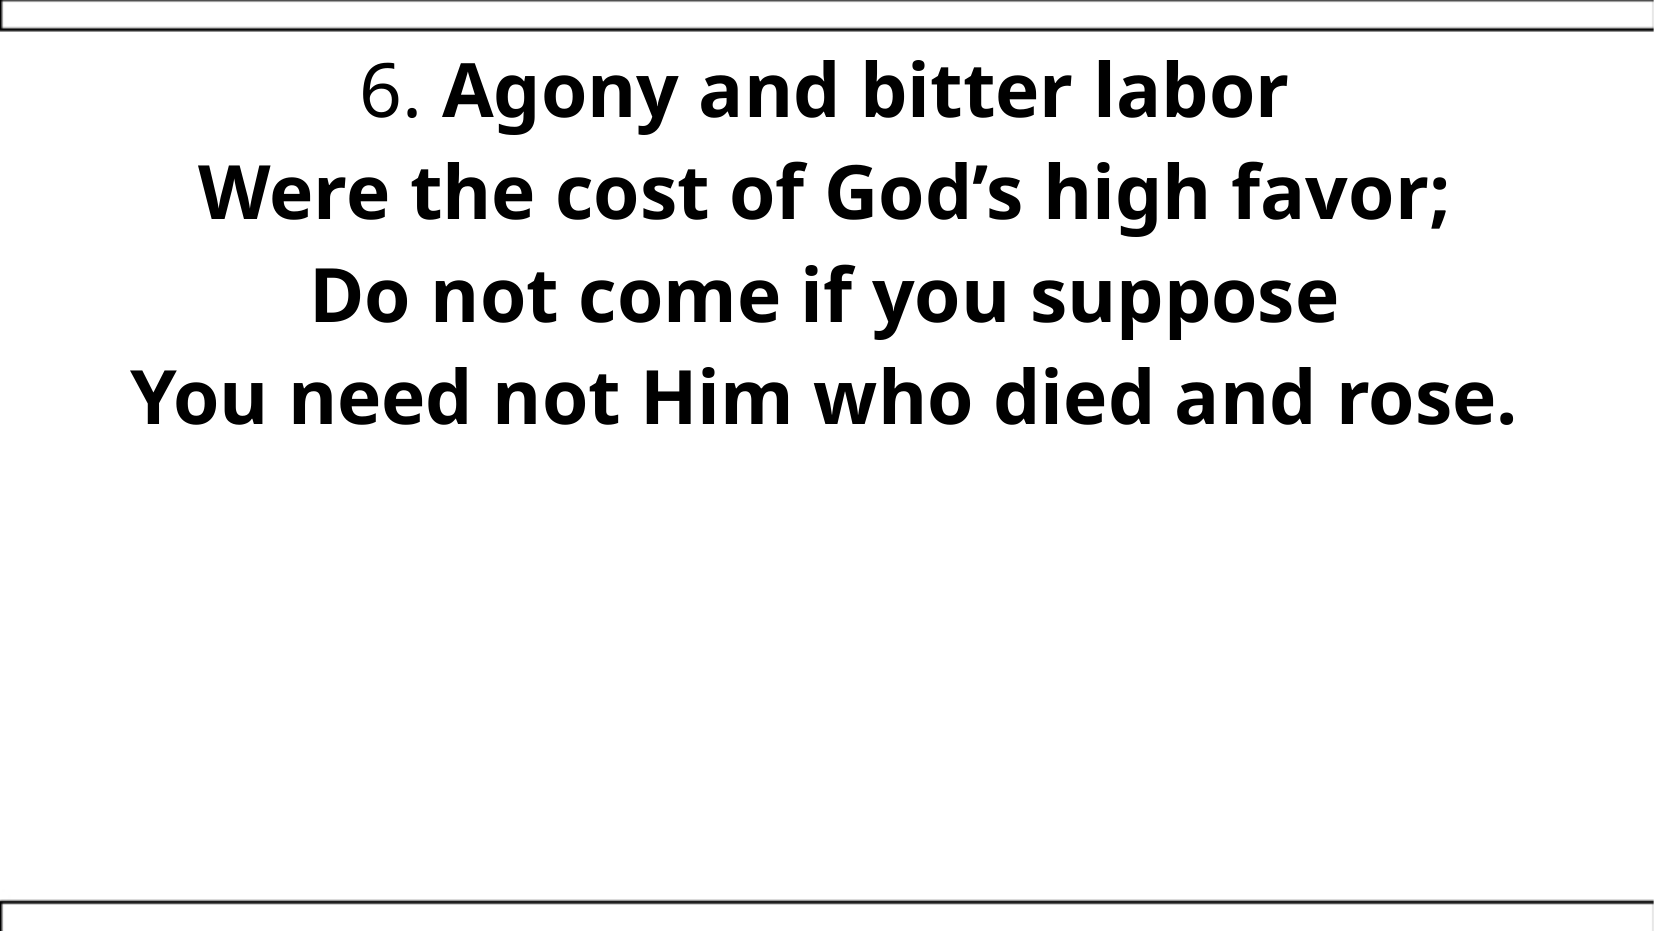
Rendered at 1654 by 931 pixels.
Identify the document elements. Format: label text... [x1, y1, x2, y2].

text_box 6. Agony and bitter labor Were the cost of God’s high favor; Do not come if you suppose You need not Him who died and rose. [90, 30, 1561, 445]
picture [0, 0, 1654, 931]
